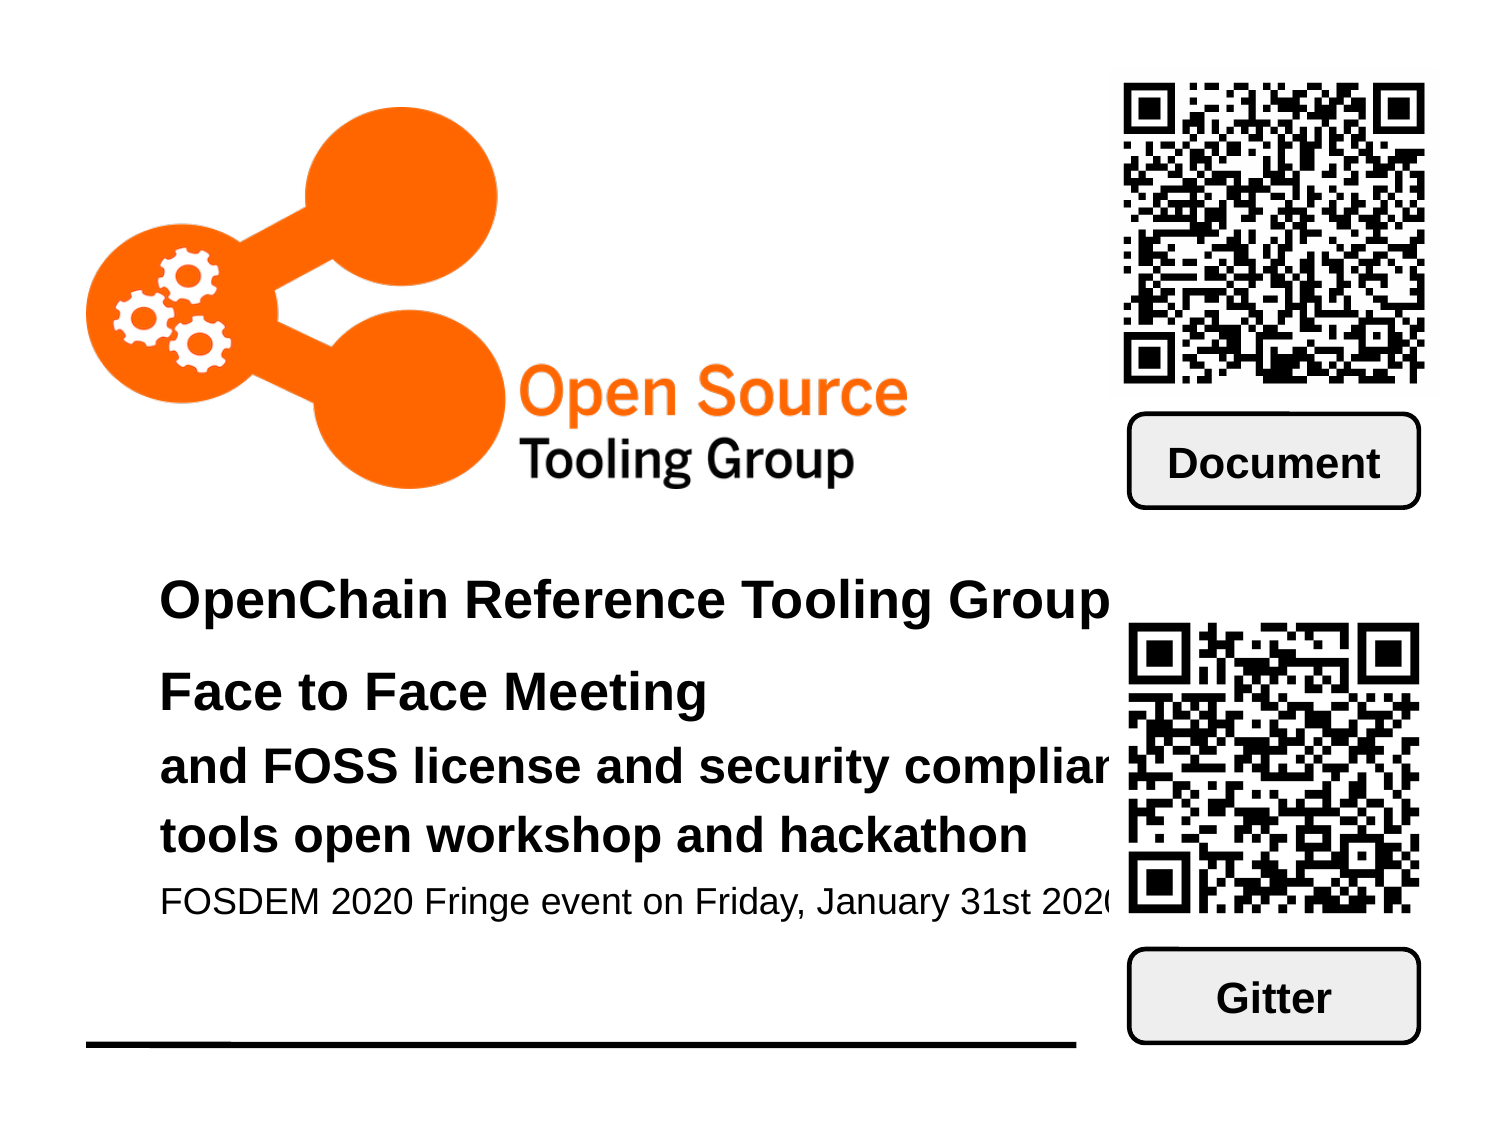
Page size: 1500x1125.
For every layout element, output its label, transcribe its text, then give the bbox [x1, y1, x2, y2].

picture [1109, 603, 1439, 933]
picture [86, 107, 907, 489]
subtitle OpenChain Reference Tooling Group Face to Face Meeting and FOSS license and security compliance tools open workshop and hackathon FOSDEM 2020 Fringe event on Friday, January 31st 2020 [143, 538, 1215, 1116]
picture [1109, 68, 1439, 398]
text_box Gitter [1129, 949, 1419, 1043]
text_box Document [1129, 413, 1419, 508]
